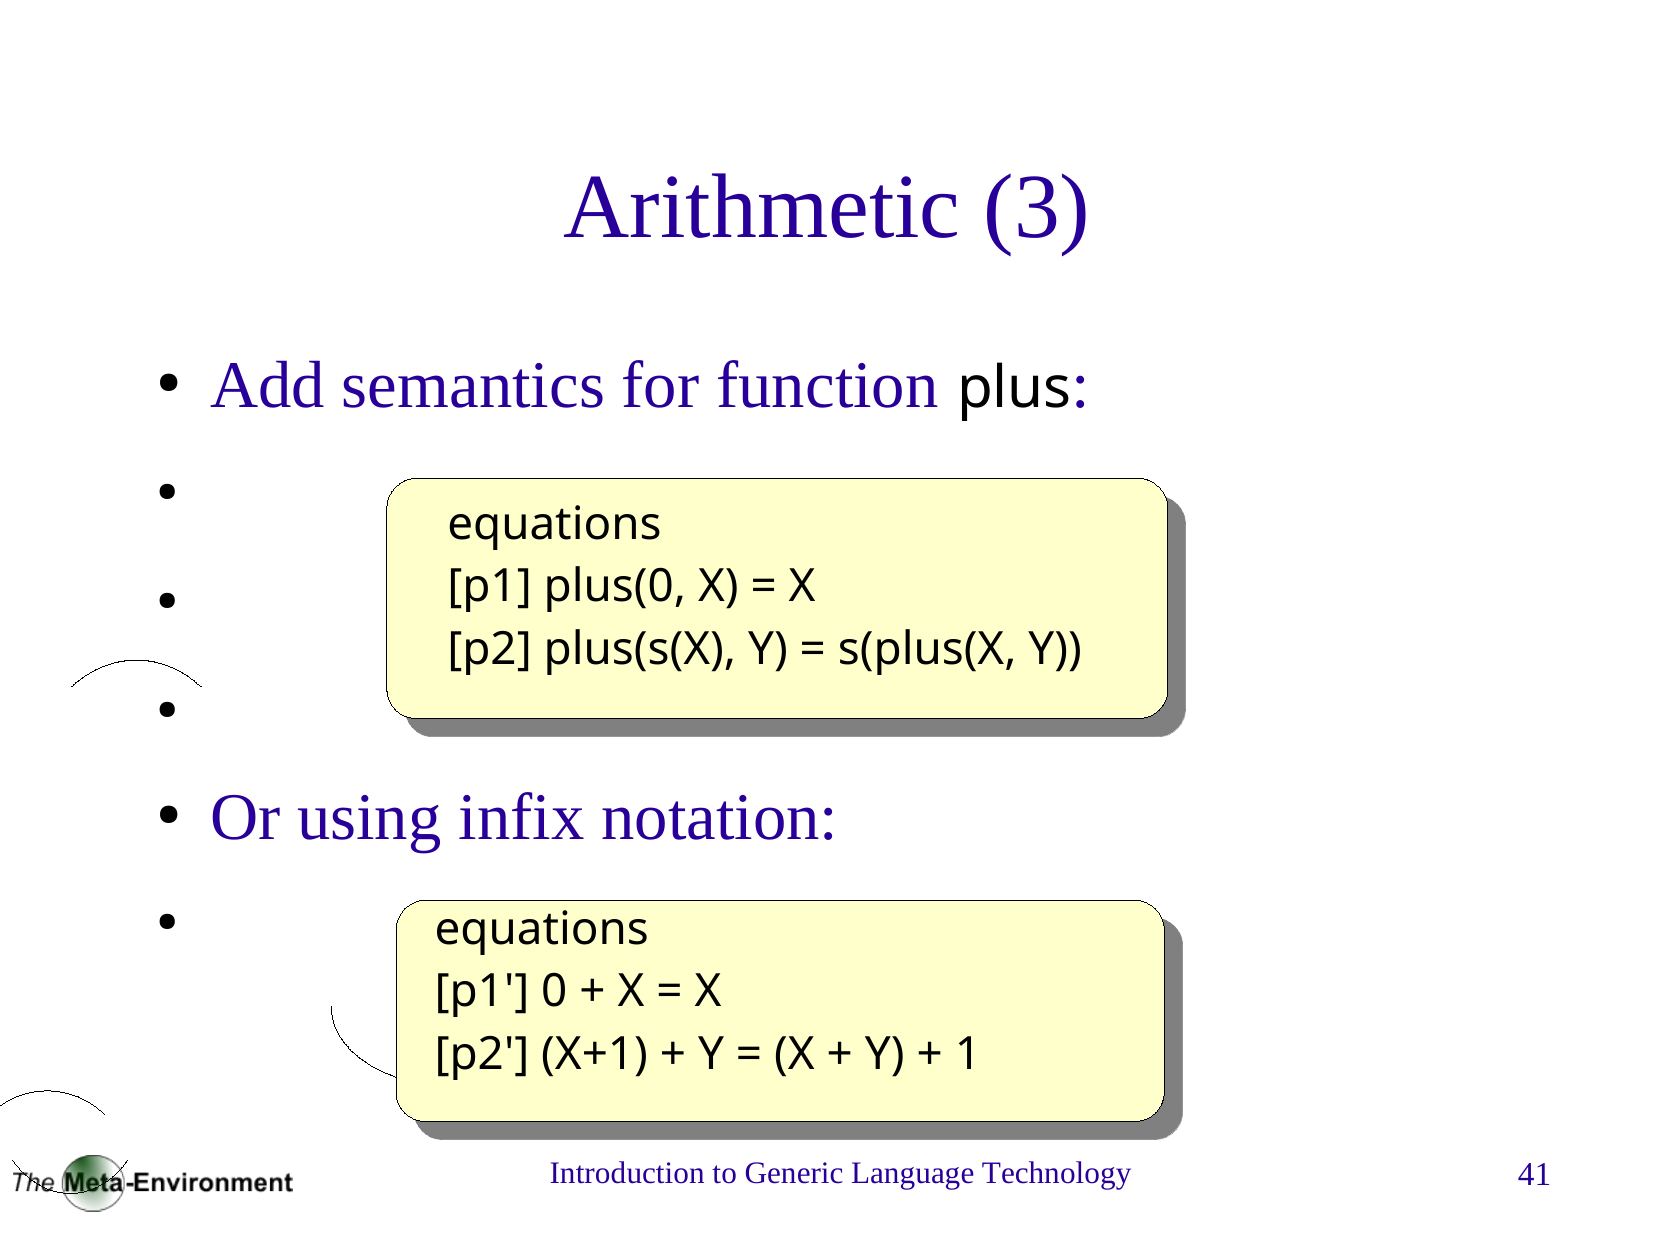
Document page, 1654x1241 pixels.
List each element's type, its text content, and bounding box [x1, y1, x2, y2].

list Add semantics for function plus: Or using infix notation: [121, 344, 1534, 1127]
text_box equations [p1] plus(0, X) = X [p2] plus(s(X), Y) = s(plus(X, Y)) [447, 490, 1220, 683]
picture [13, 1155, 293, 1212]
text_box equations [p1'] 0 + X = X [p2'] (X+1) + Y = (X + Y) + 1 [434, 895, 1009, 1088]
title Arithmetic (3) [121, 102, 1534, 311]
